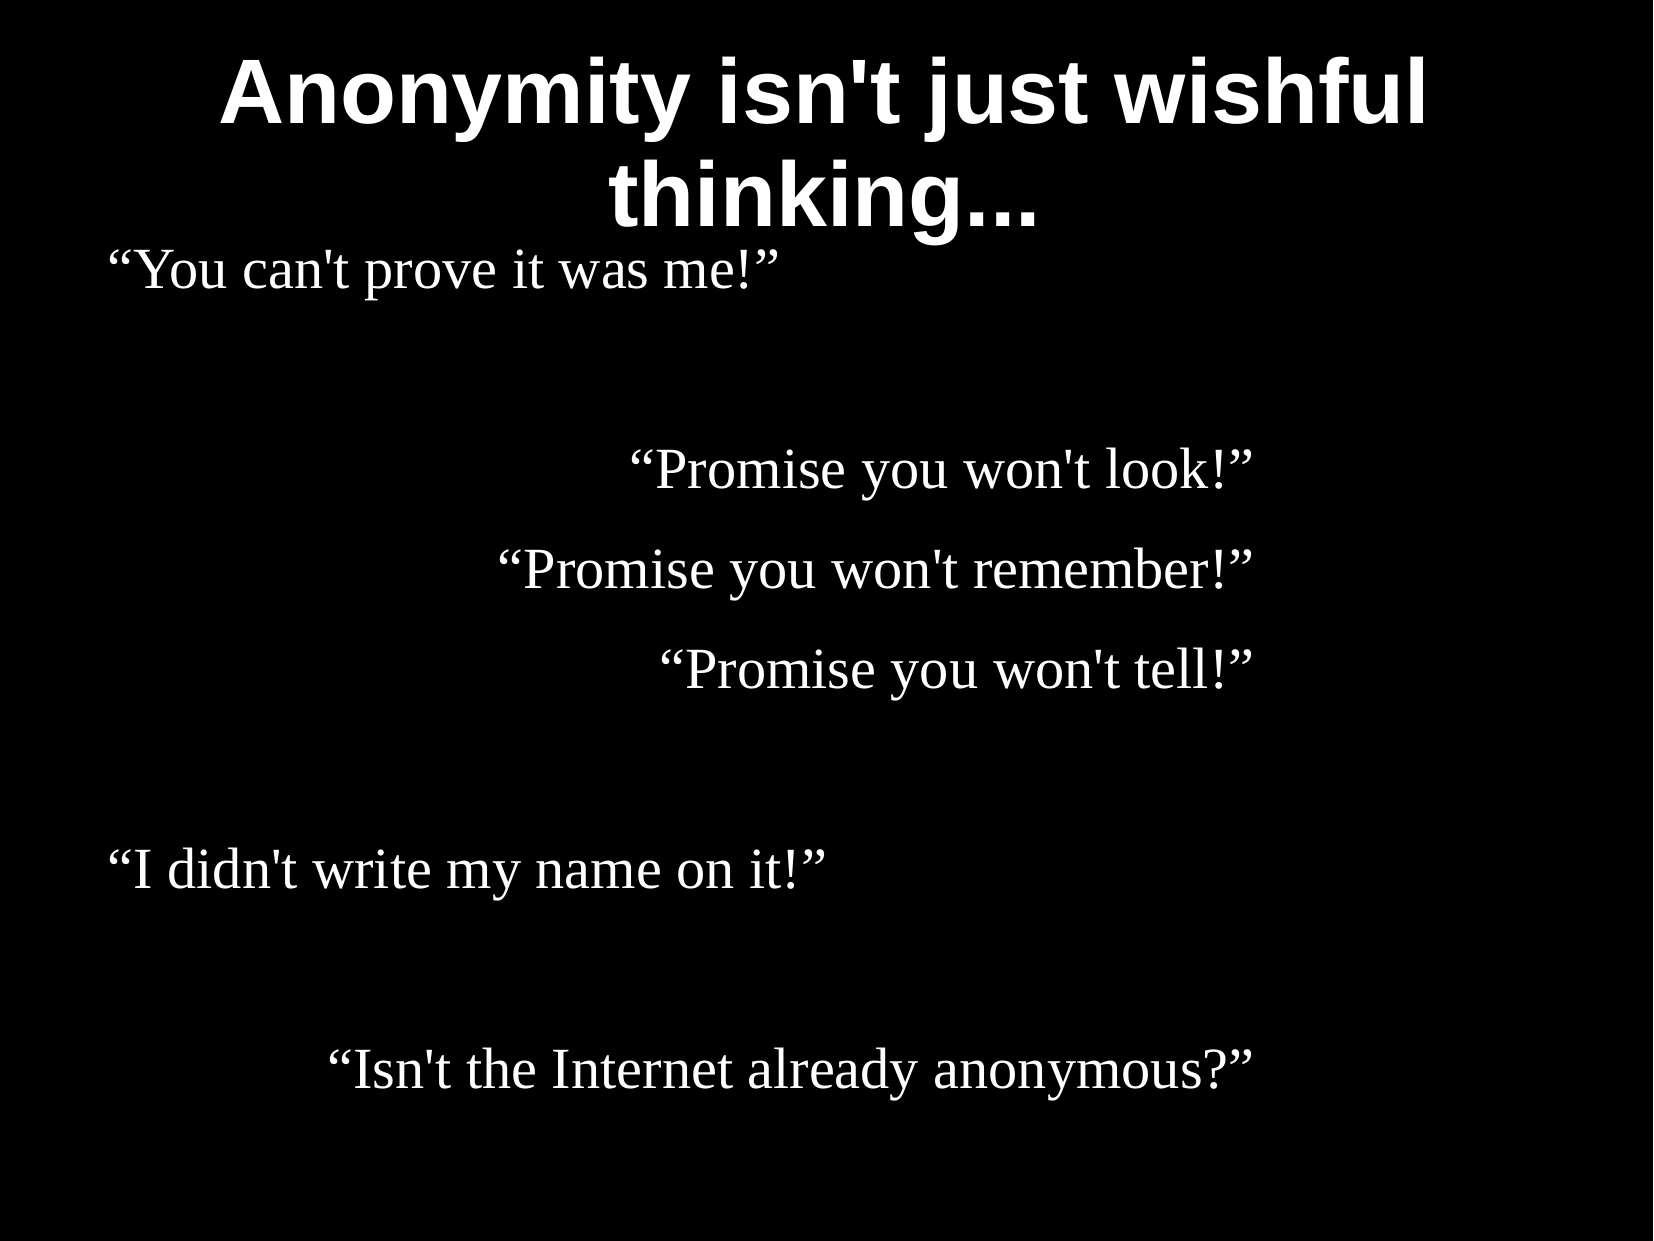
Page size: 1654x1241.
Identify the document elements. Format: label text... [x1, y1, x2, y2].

text_box “You can't prove it was me!” “Promise you won't look!” “Promise you won't remember!” “Promise you won't tell!” “I didn't write my name on it!” “Isn't the Internet already anonymous?” [93, 229, 1522, 1208]
title Anonymity isn't just wishful thinking... [50, 23, 1600, 263]
